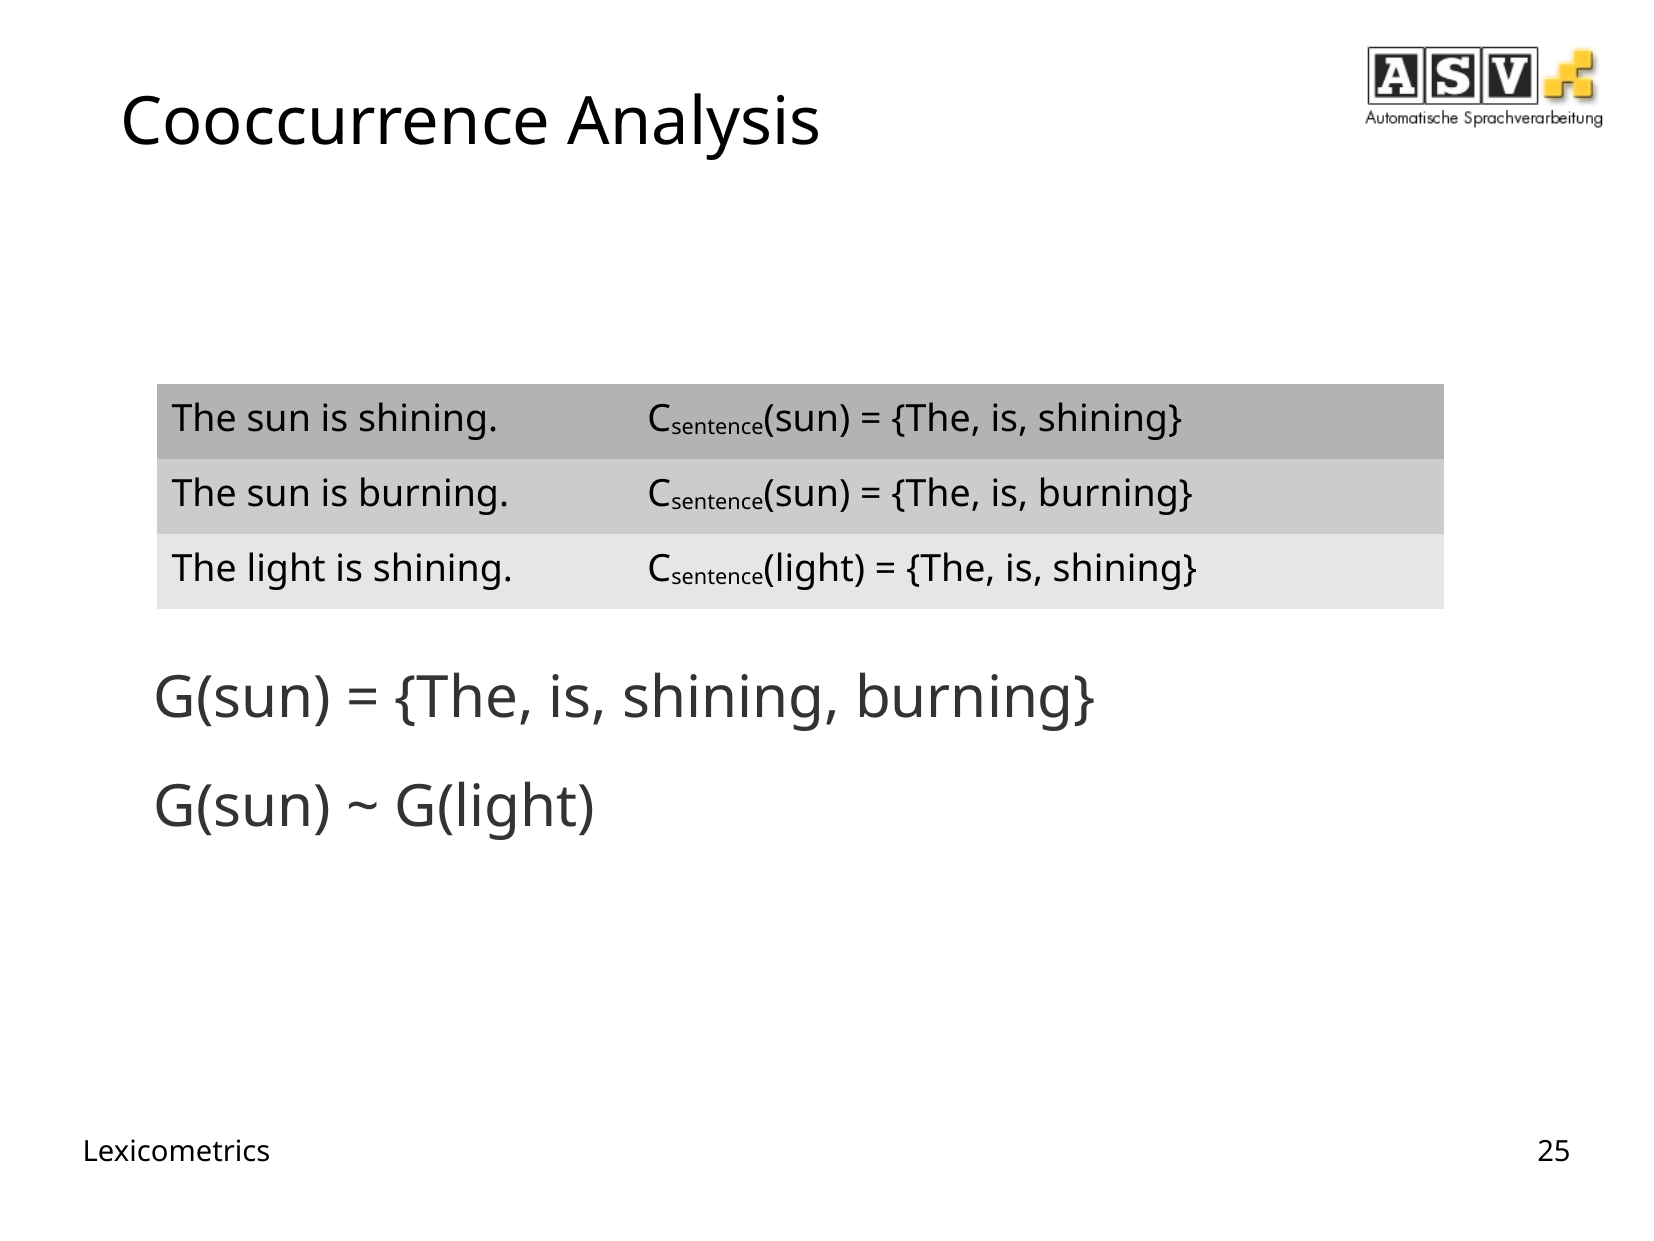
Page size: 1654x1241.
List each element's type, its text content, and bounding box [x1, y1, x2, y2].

list G(sun) = {The, is, shining, burning} G(sun) ~ G(light) [82, 655, 1430, 869]
table_cell Csentence(sun) = {The, is, burning} [633, 459, 1444, 534]
table_cell The sun is burning. [157, 459, 633, 534]
title Cooccurrence Analysis [82, 49, 1347, 189]
table_header Csentence(sun) = {The, is, shining} [633, 384, 1444, 459]
table_cell Csentence(light) = {The, is, shining} [633, 534, 1444, 609]
picture [1364, 43, 1605, 129]
table_header The sun is shining. [157, 384, 633, 459]
table_cell The light is shining. [157, 534, 633, 609]
